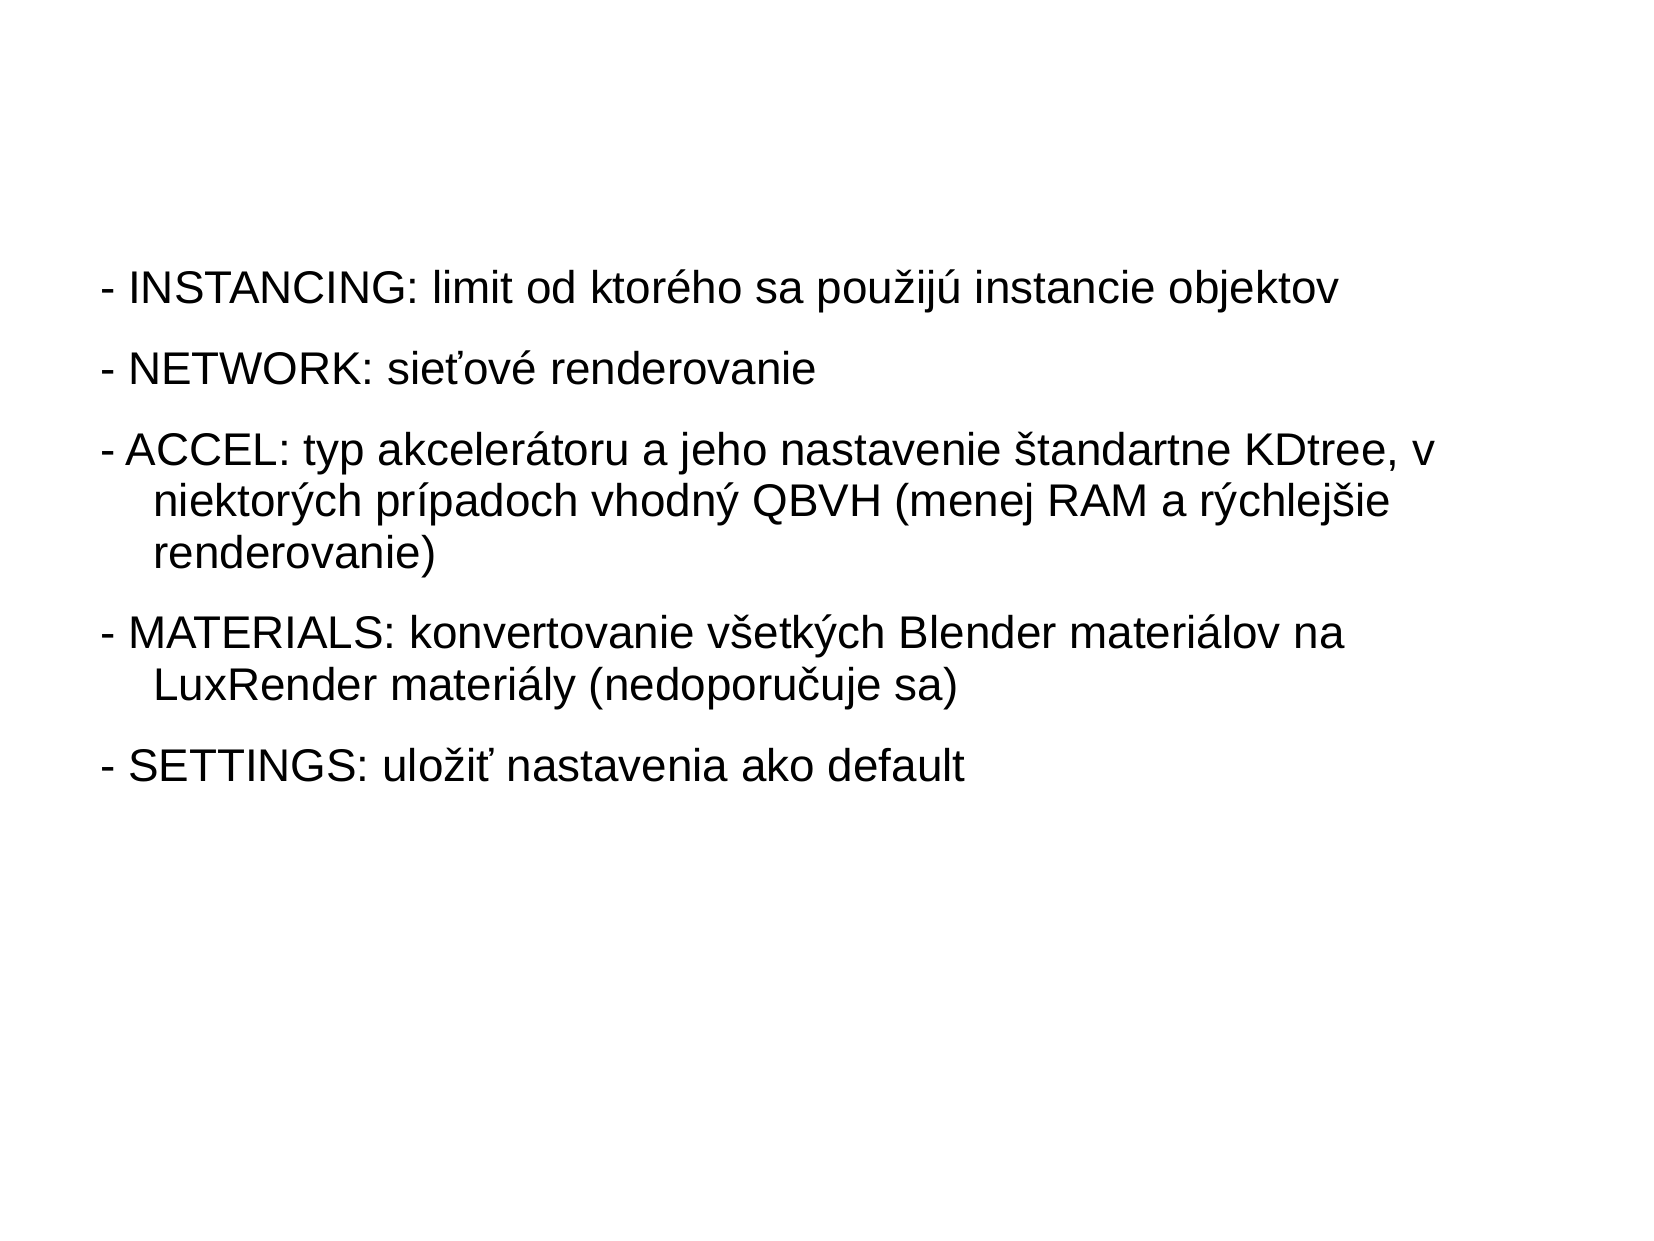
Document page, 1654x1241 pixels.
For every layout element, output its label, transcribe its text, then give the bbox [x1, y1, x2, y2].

list - INSTANCING: limit od ktorého sa použijú instancie objektov - NETWORK: sieťové renderovanie - ACCEL: typ akcelerátoru a jeho nastavenie štandartne KDtree, v niektorých prípadoch vhodný QBVH (menej RAM a rýchlejšie renderovanie) - MATERIALS: konvertovanie všetkých Blender materiálov na LuxRender materiály (nedoporučuje sa) - SETTINGS: uložiť nastavenia ako default [82, 262, 1571, 1094]
